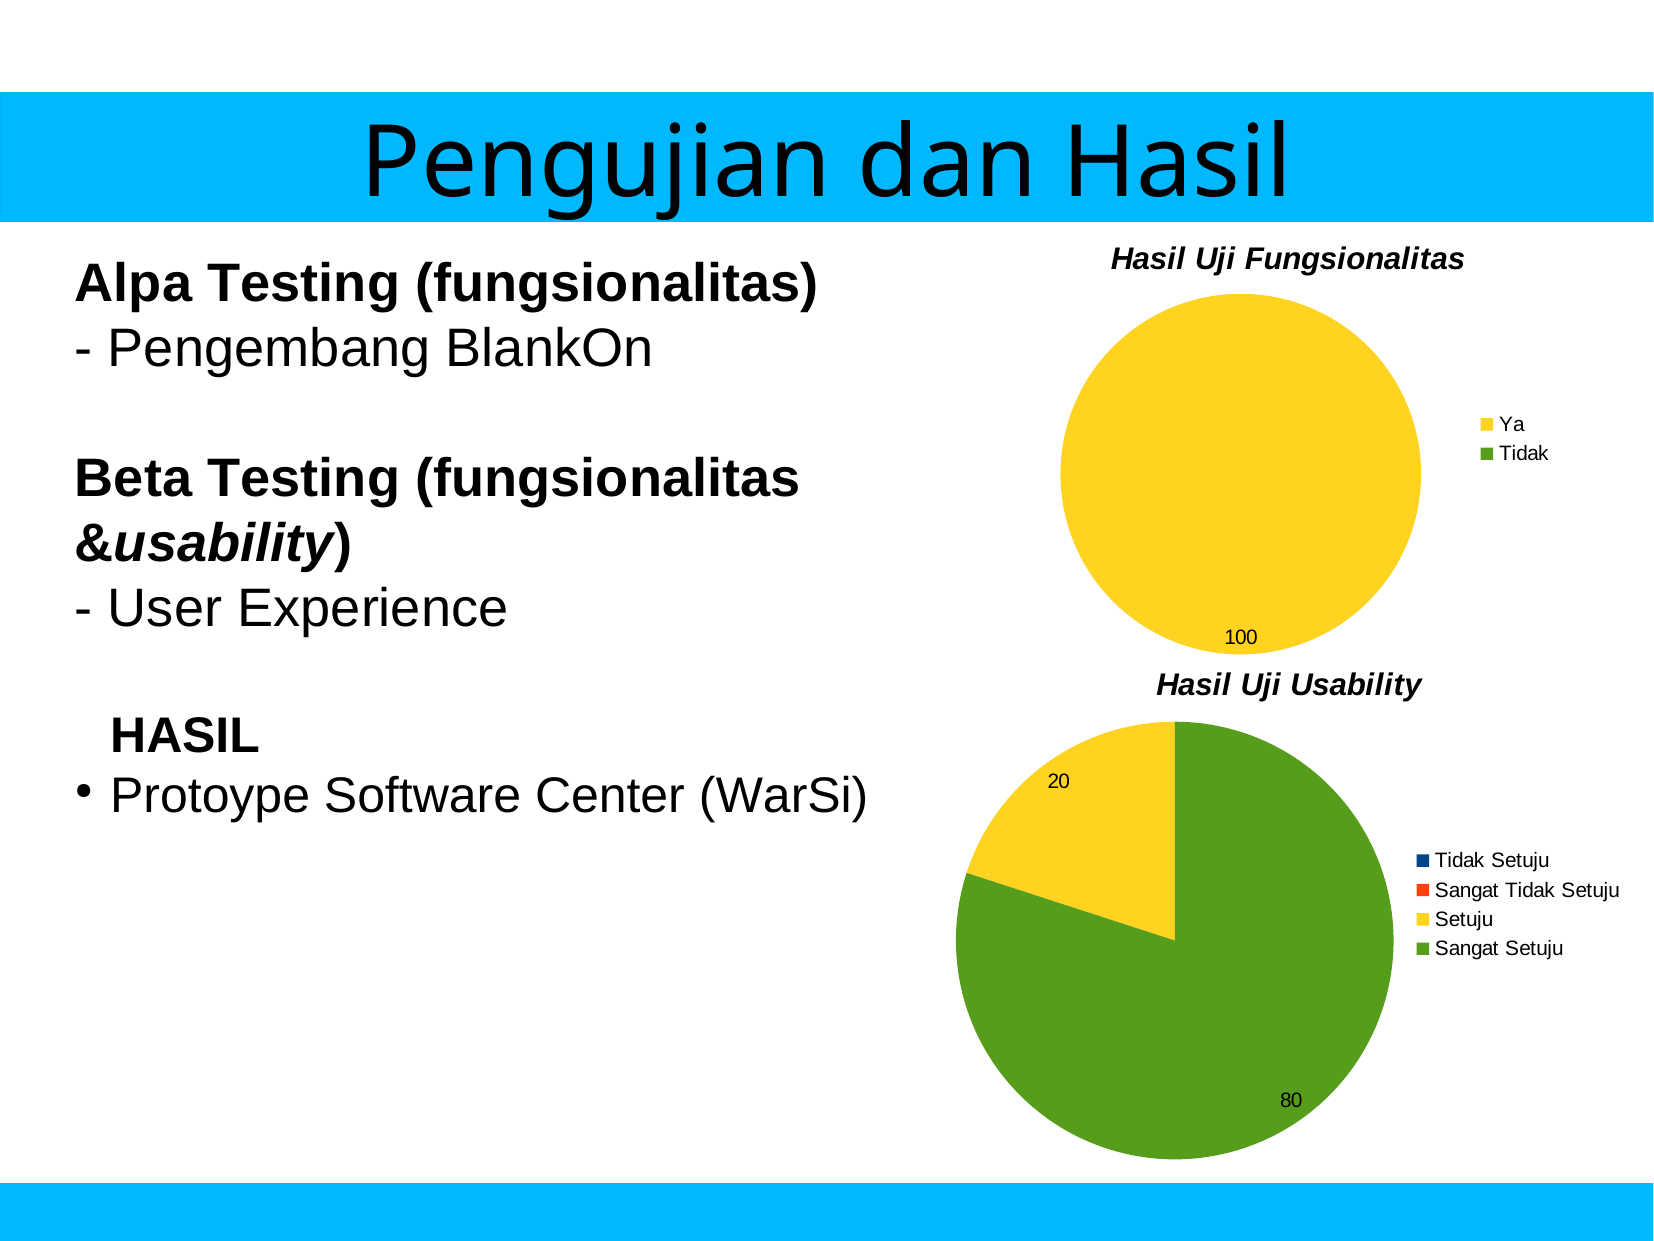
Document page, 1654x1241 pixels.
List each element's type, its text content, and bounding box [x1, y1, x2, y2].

text_box [0, 92, 82, 222]
text_box [0, 1182, 1654, 1241]
text_box [1571, 92, 1654, 222]
text_box Alpa Testing (fungsionalitas) - Pengembang BlankOn Beta Testing (fungsionalitas &usability) - User Experience [60, 239, 1007, 646]
text_box Pengujian dan Hasil [82, 49, 1571, 257]
text_box HASIL Protoype Software Center (WarSi) [60, 694, 939, 831]
chart [939, 214, 1639, 1171]
